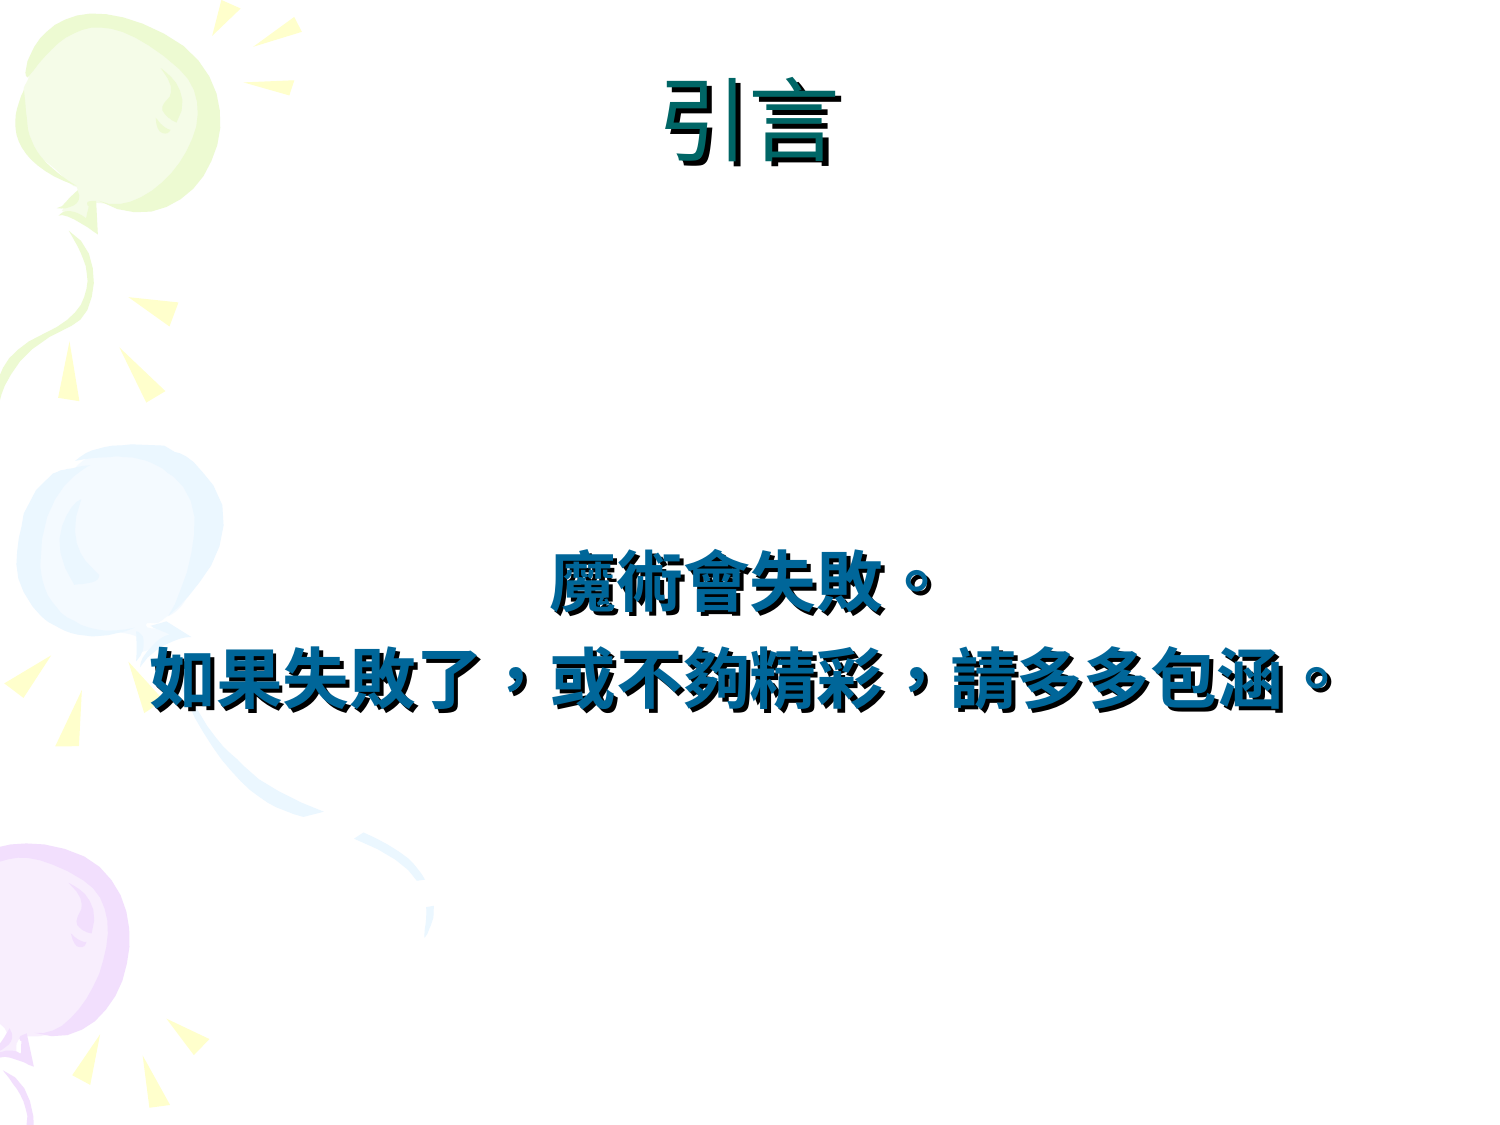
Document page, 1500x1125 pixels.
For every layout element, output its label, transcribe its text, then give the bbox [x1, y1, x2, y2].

subtitle 魔術會失敗。 如果失敗了，或不夠精彩，請多多包涵。 [75, 269, 1426, 987]
title 引言 [72, 16, 1426, 233]
